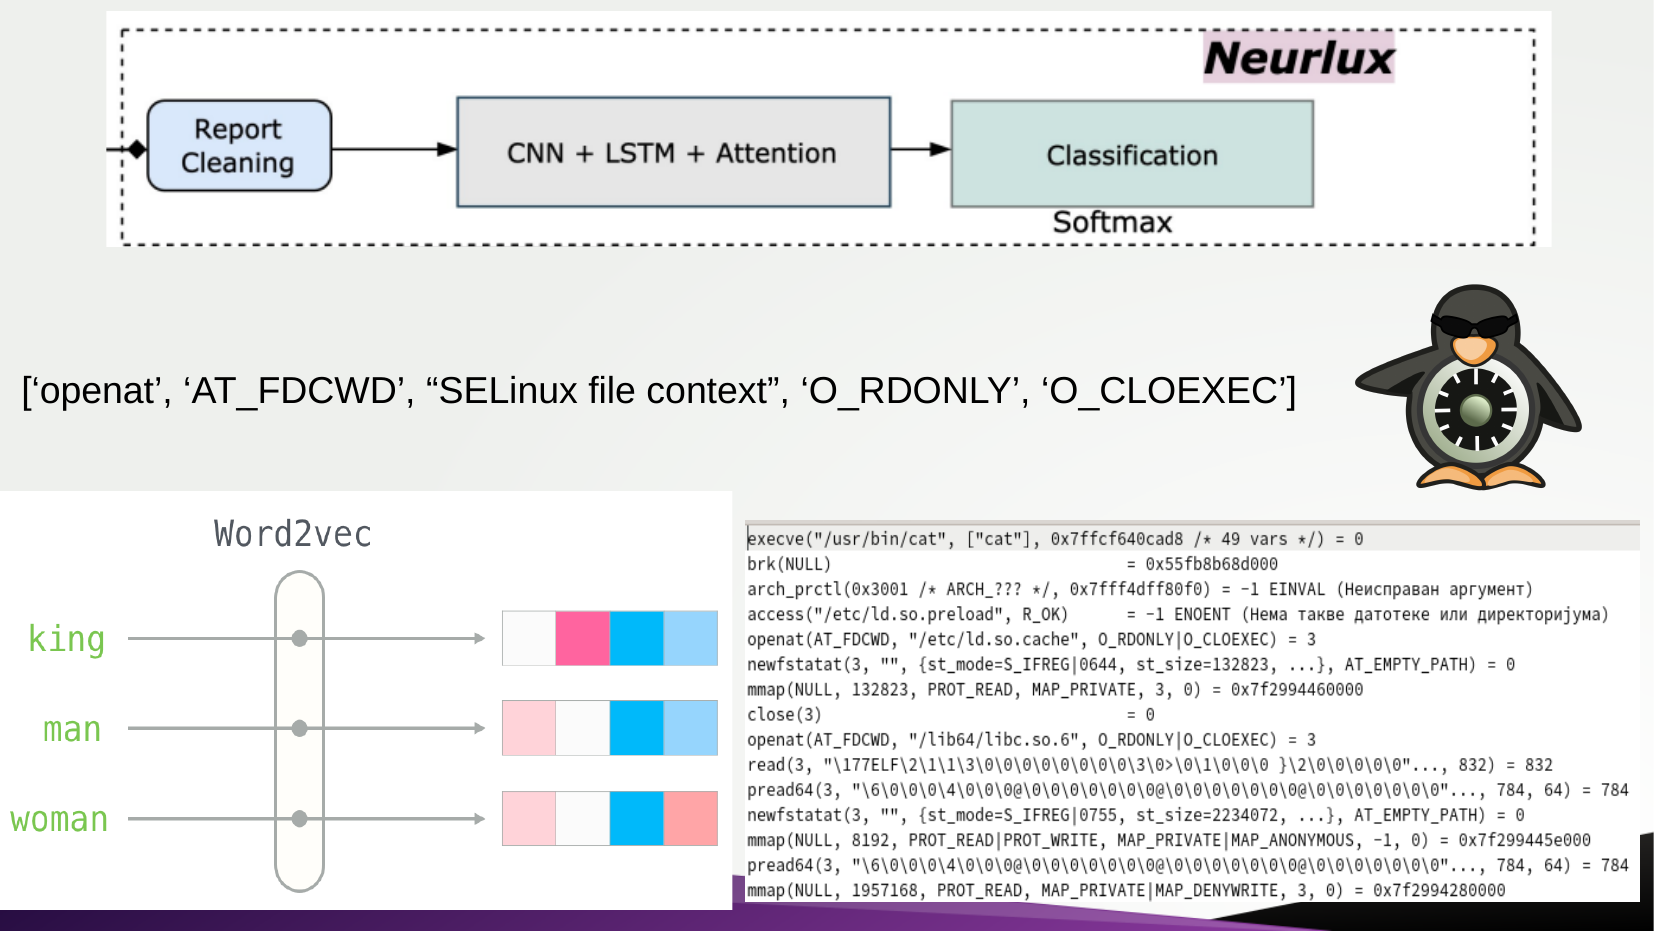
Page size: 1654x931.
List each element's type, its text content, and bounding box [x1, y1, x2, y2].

text_box [‘openat’, ‘AT_FDCWD’, “SELinux file context”, ‘O_RDONLY’, ‘O_CLOEXEC’] [6, 362, 1323, 420]
picture [0, 0, 1654, 931]
